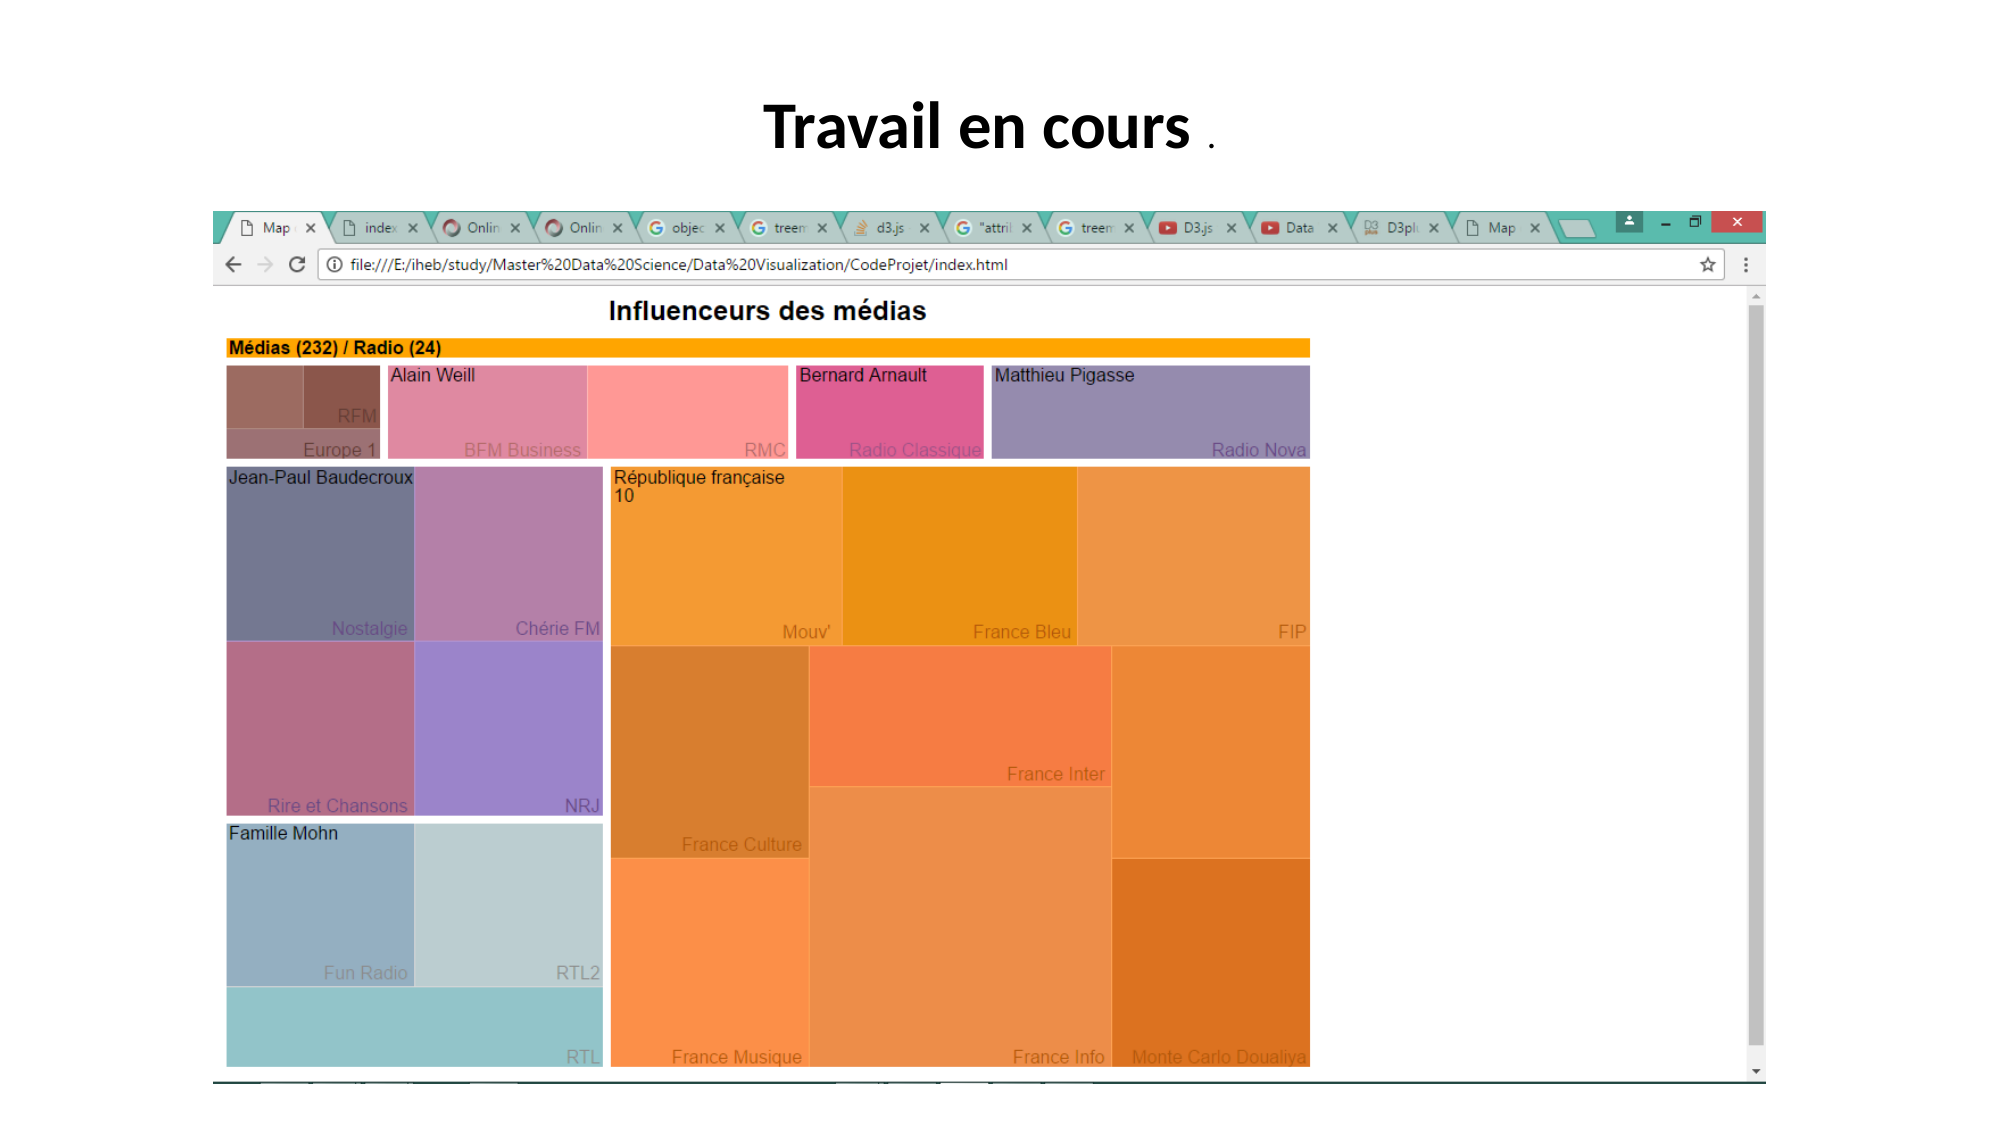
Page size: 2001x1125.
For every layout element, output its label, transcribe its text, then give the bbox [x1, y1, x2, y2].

text_box Travail en cours . [174, 74, 1806, 170]
picture [213, 211, 1766, 1084]
